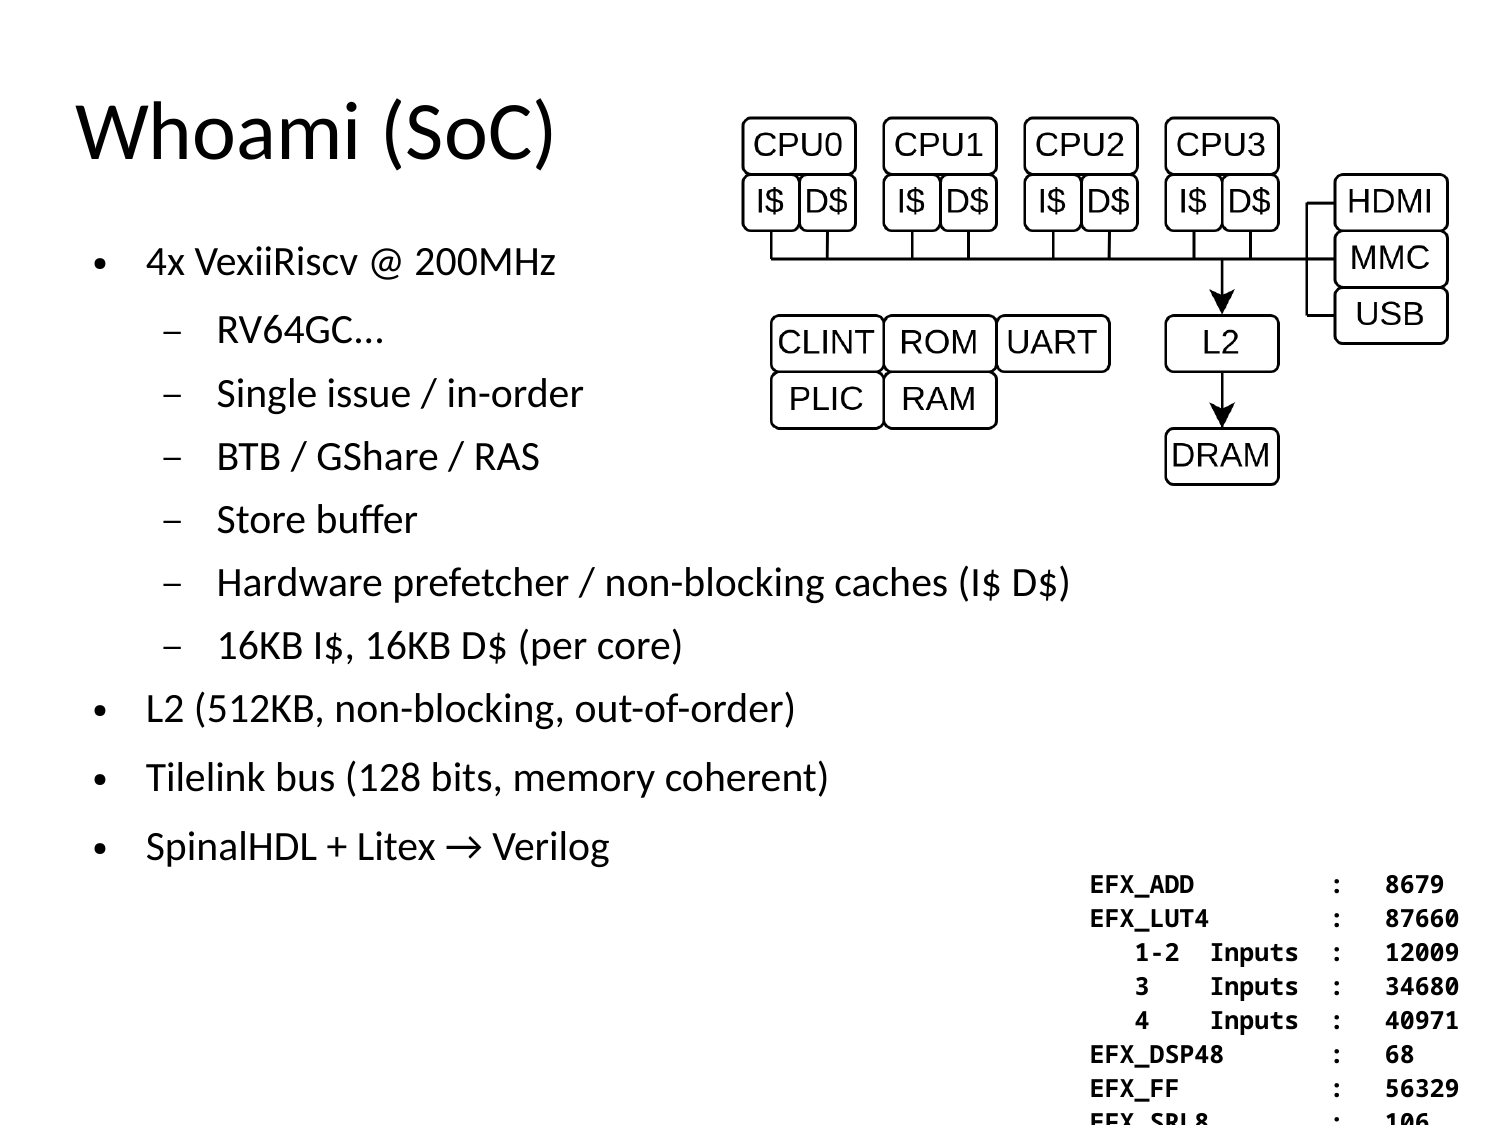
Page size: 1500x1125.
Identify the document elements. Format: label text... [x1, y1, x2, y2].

picture [713, 88, 1477, 514]
title Whoami (SoC) [75, 44, 1425, 174]
text_box EFX_ADD : 8679 EFX_LUT4 : 87660 1-2 Inputs : 12009 3 Inputs : 34680 4 Inputs : 40971 EFX_DSP48 : 68 EFX_FF : 56329 EFX_SRL8 : 106 EFX_RAM10 : 1284 [1074, 859, 1500, 1125]
list 4x VexiiRiscv @ 200MHz RV64GC... Single issue / in-order BTB / GShare / RAS Store buffer Hardware prefetcher / non-blocking caches (I$ D$) 16KB I$, 16KB D$ (per core) L2 (512KB, non-blocking, out-of-order) Tilelink bus (128 bits, memory coherent) SpinalHDL + Litex → Verilog [75, 174, 1500, 1125]
